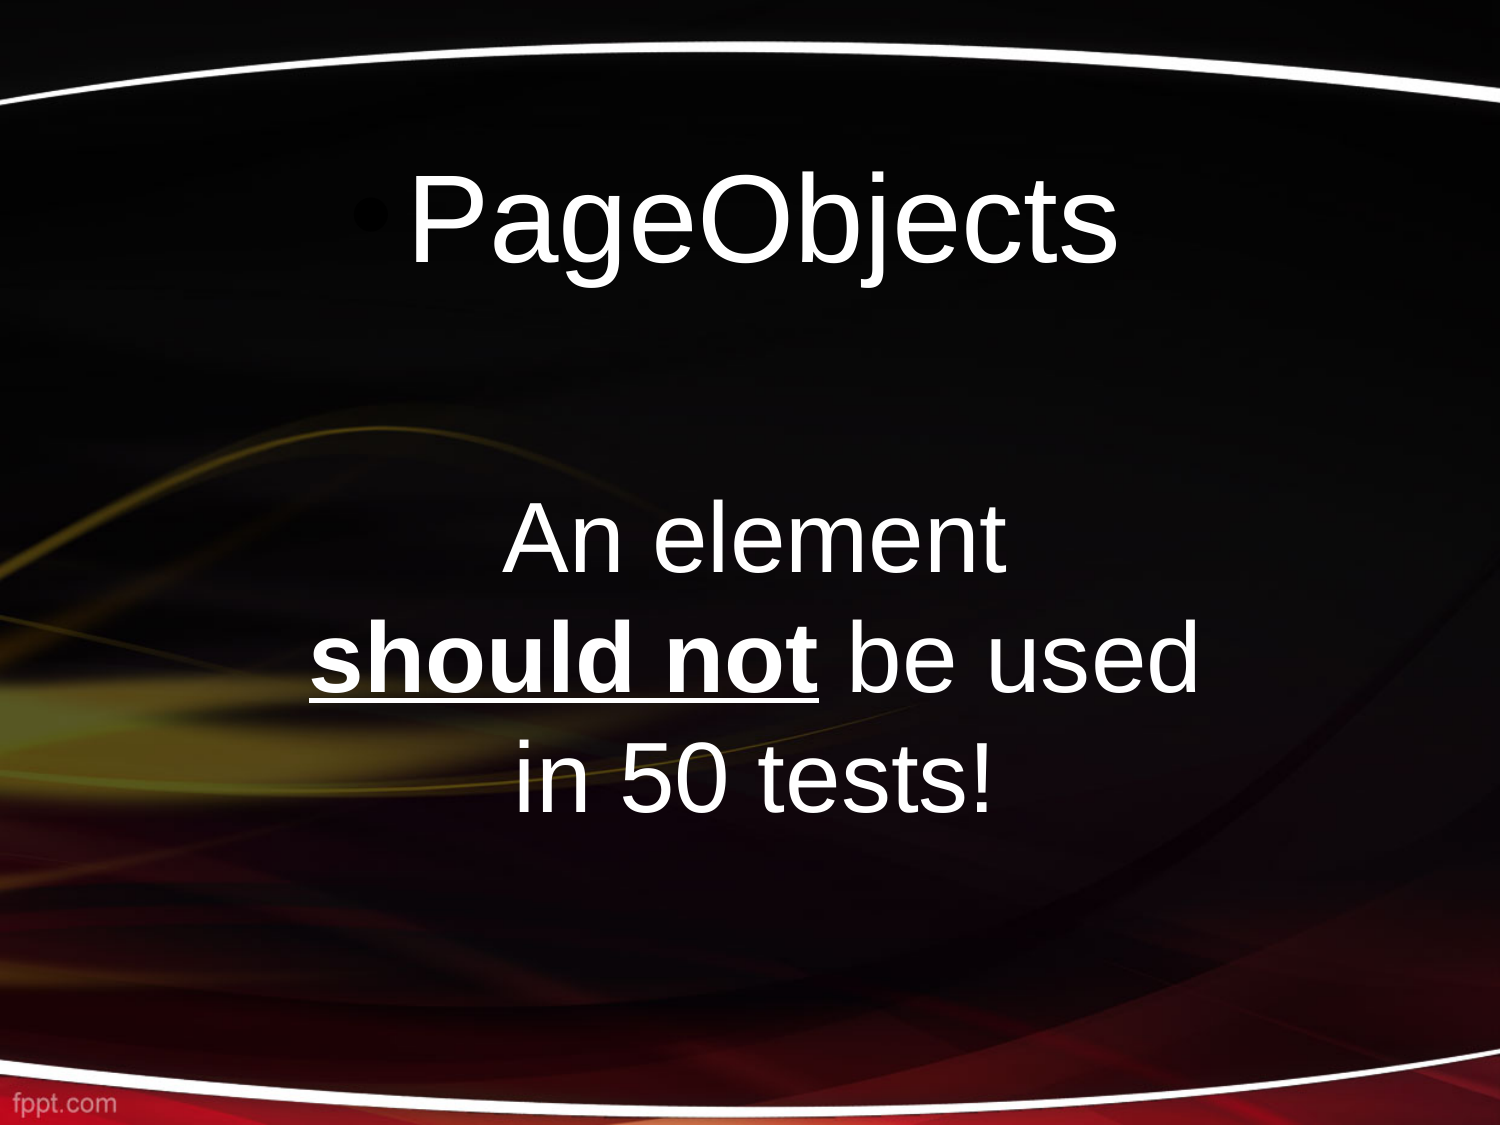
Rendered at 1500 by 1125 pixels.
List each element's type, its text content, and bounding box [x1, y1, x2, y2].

title An element should not be used in 50 tests! [95, 464, 1416, 841]
list PageObjects [334, 85, 1137, 341]
picture [0, 0, 1500, 1125]
